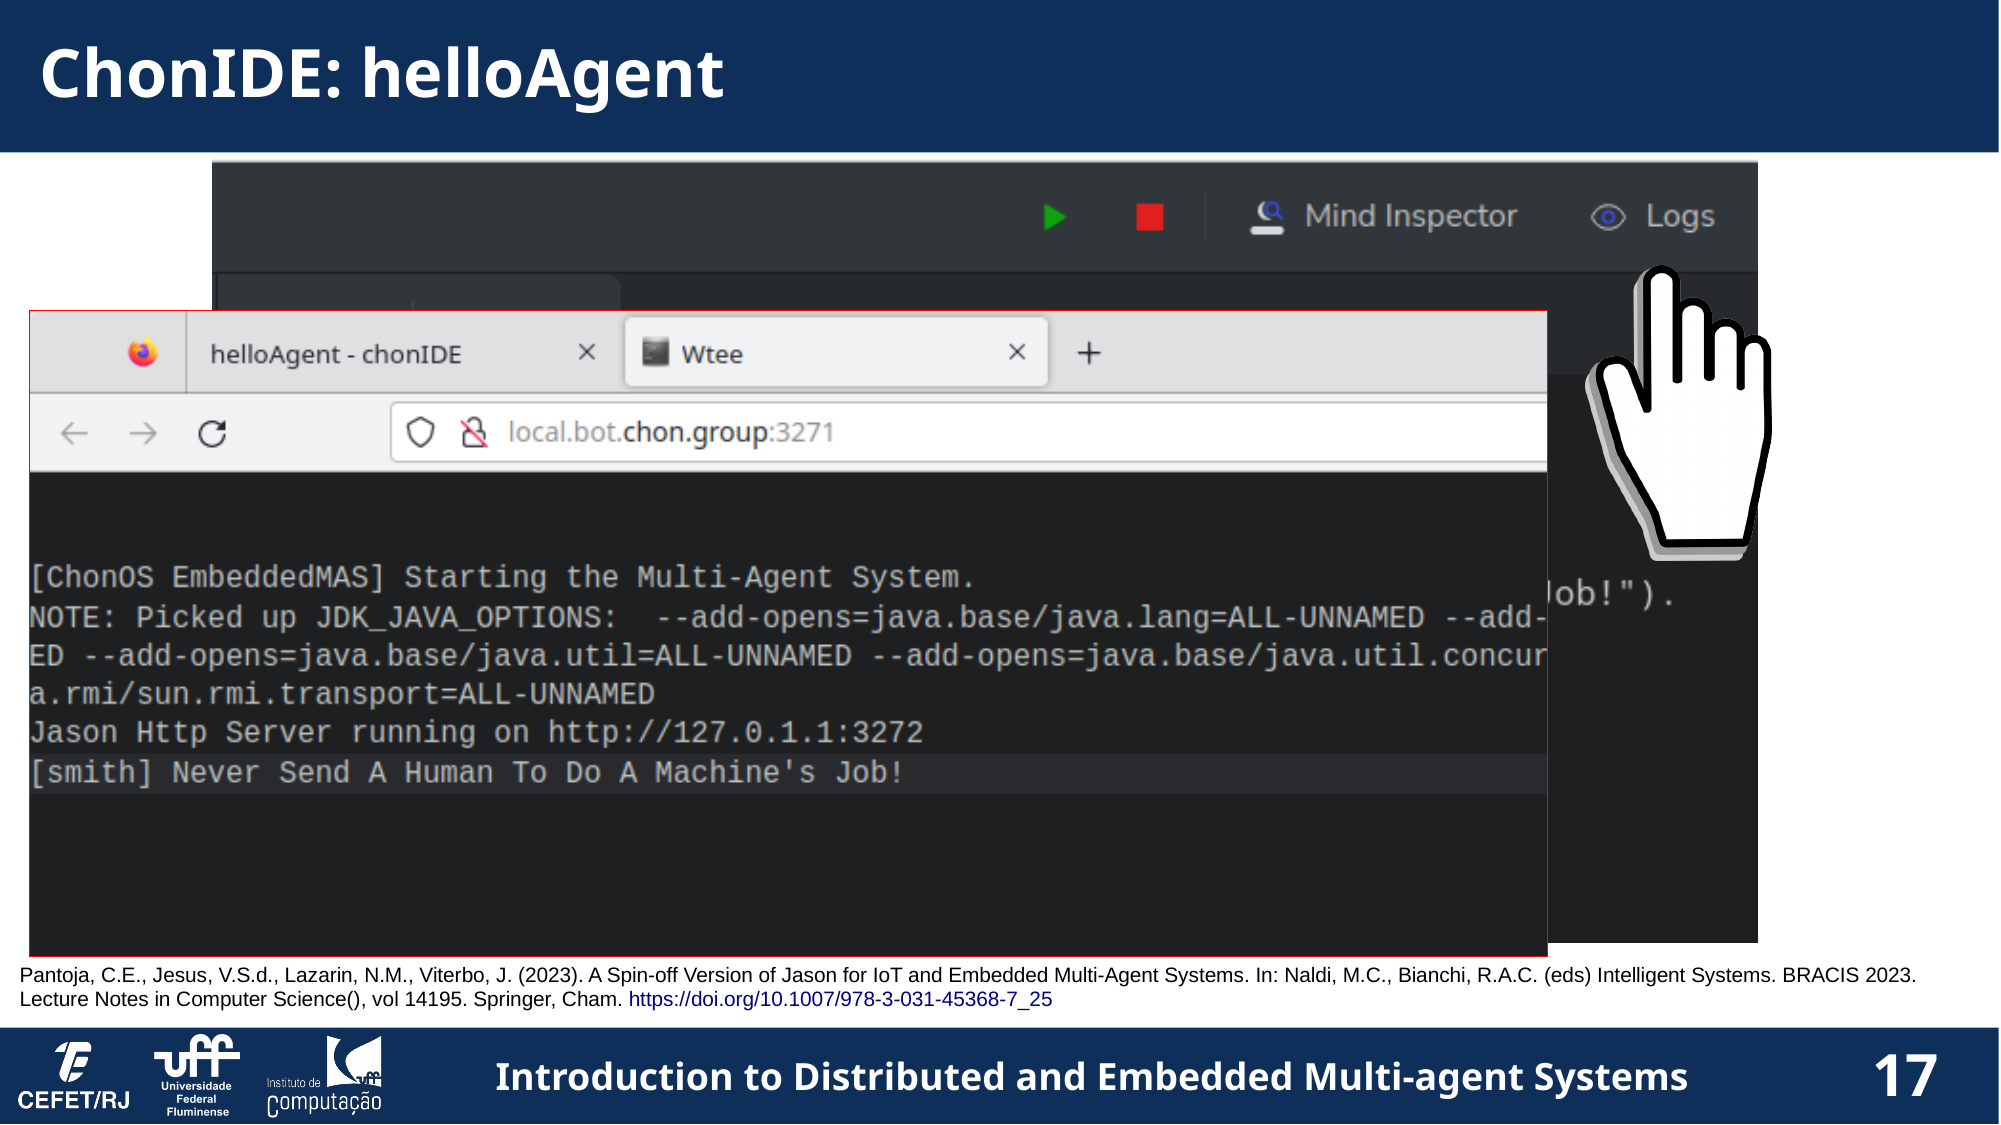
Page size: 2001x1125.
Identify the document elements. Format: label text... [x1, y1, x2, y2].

picture [29, 159, 1772, 957]
picture [18, 1042, 129, 1125]
text_box ChonIDE: helloAgent [25, 23, 1998, 116]
picture [265, 1042, 383, 1118]
picture [153, 1042, 241, 1121]
text_box Pantoja, C.E., Jesus, V.S.d., Lazarin, N.M., Viterbo, J. (2023). A Spin-off Version of Jason for IoT and Embedded Multi-Agent Systems. In: Naldi, M.C., Bianchi, R.A.C. (eds) Intelligent Systems. BRACIS 2023. Lecture Notes in Computer Science(), vol 14195. Springer, Cham. https://doi.org/10.1007/978-3-031-45368-7_25 [4, 956, 1979, 1042]
